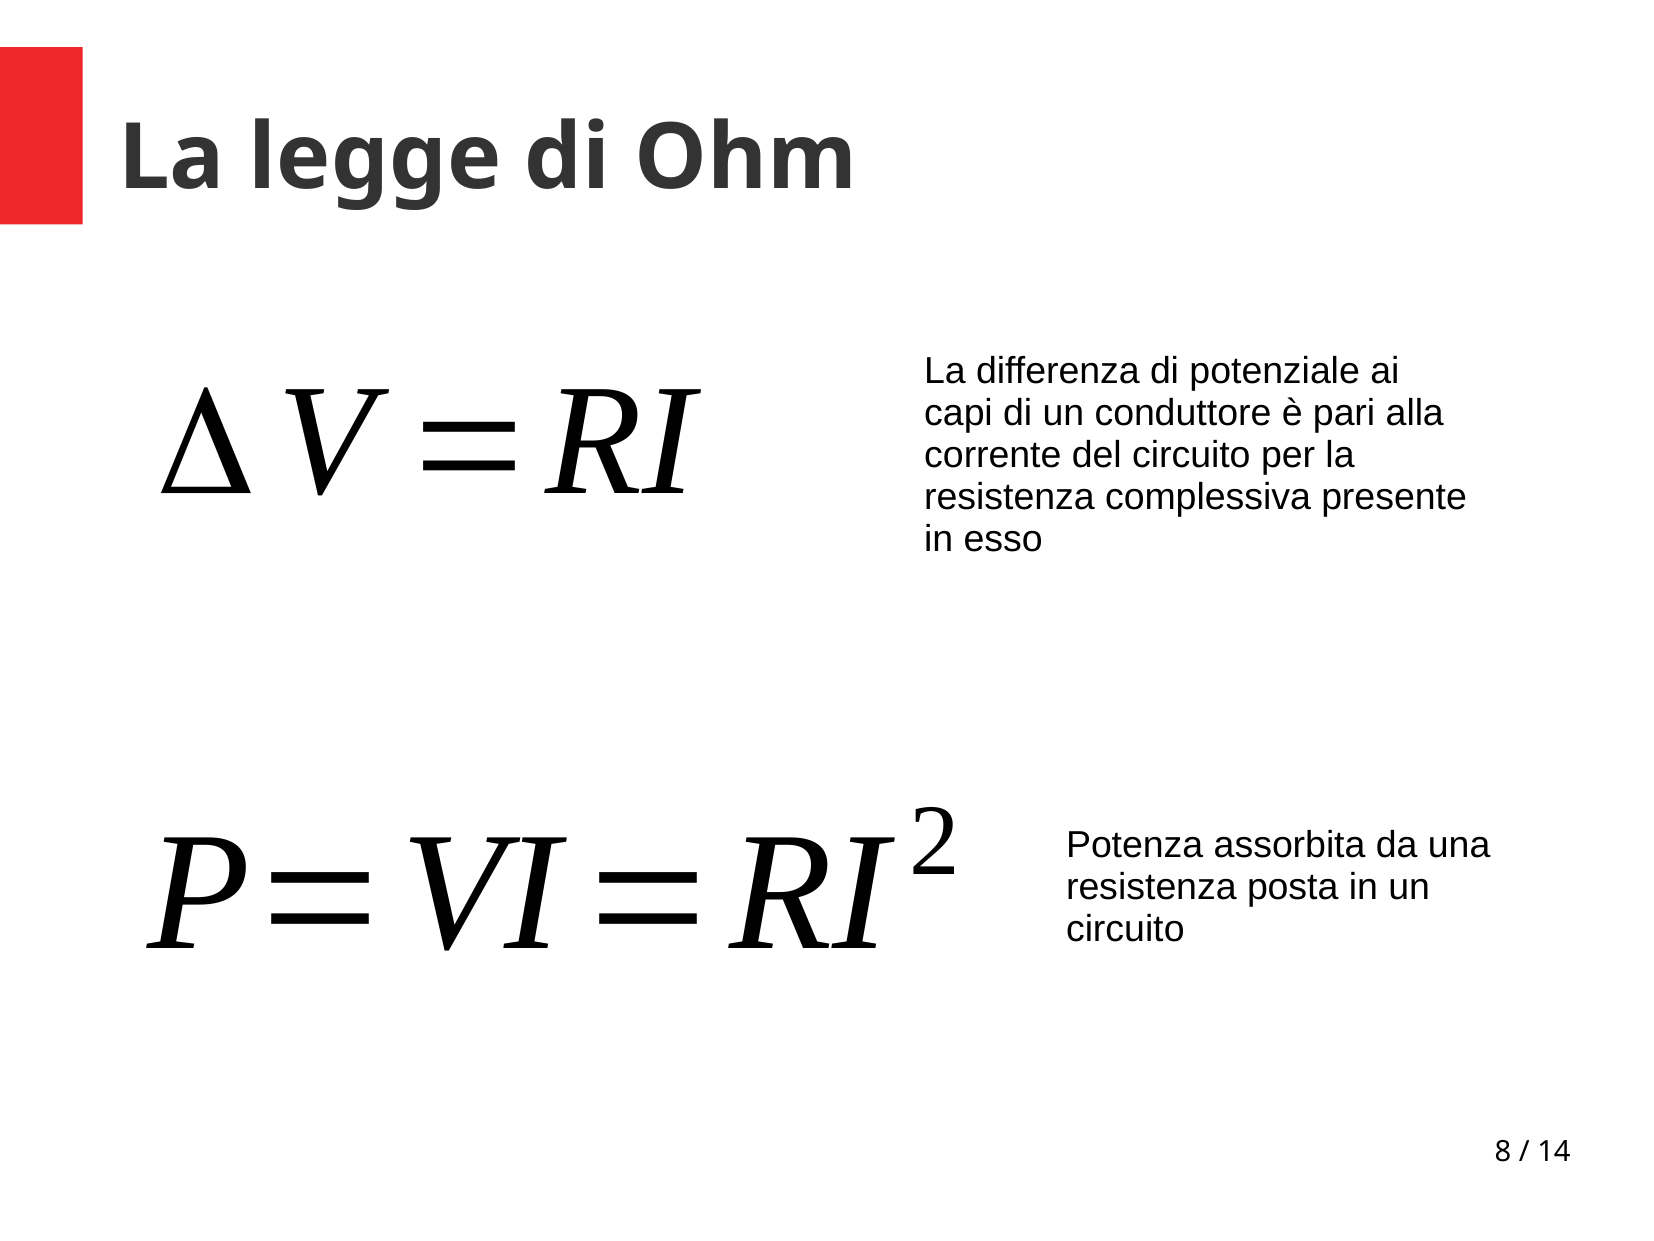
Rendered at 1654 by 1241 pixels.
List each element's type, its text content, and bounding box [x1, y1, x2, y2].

chart [94, 779, 996, 991]
title La legge di Ohm [118, 49, 1571, 257]
text_box Potenza assorbita da una resistenza posta in un circuito [1051, 815, 1571, 957]
chart [118, 354, 749, 532]
text_box La differenza di potenziale ai capi di un conduttore è pari alla corrente del circuito per la resistenza complessiva presente in esso [909, 342, 1489, 567]
